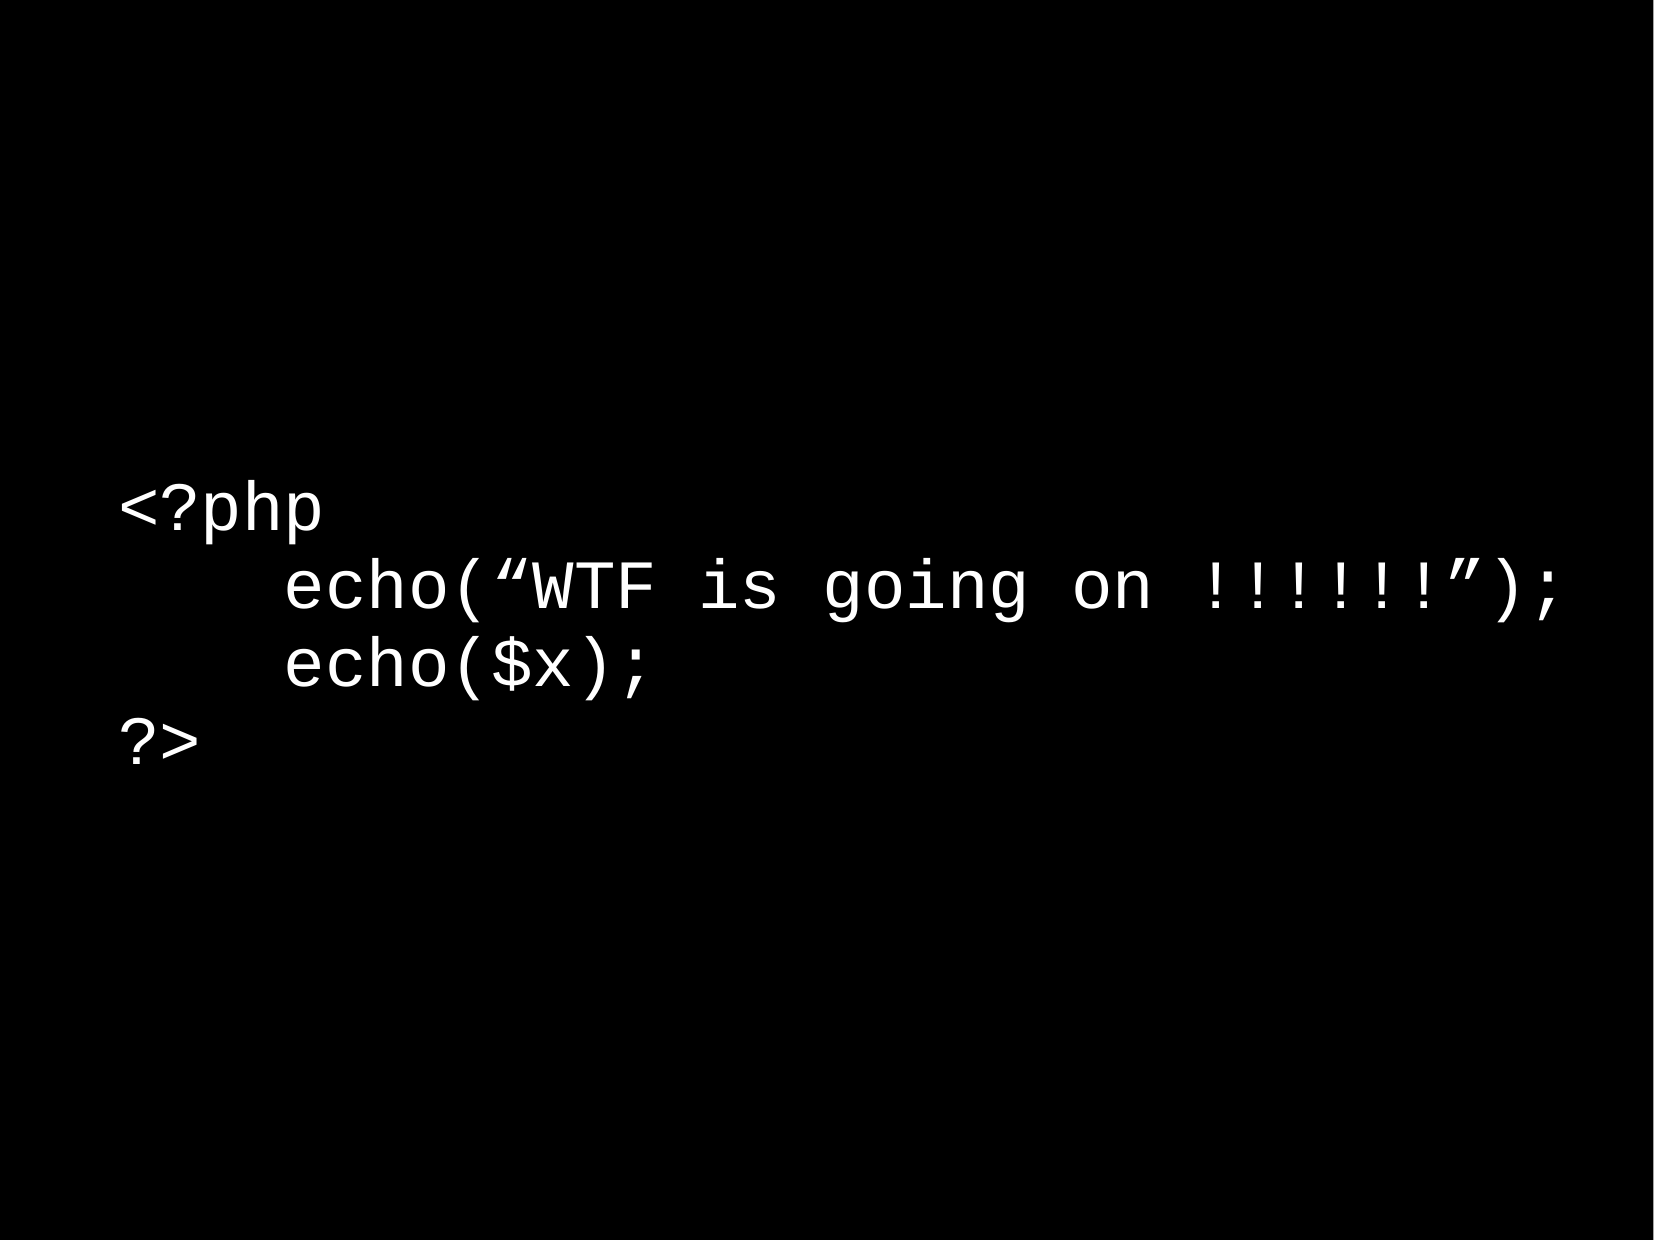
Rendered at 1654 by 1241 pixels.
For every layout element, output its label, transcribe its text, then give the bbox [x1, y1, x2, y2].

list <?php echo(“WTF is going on !!!!!!”); echo($x); ?> [118, 472, 1607, 792]
